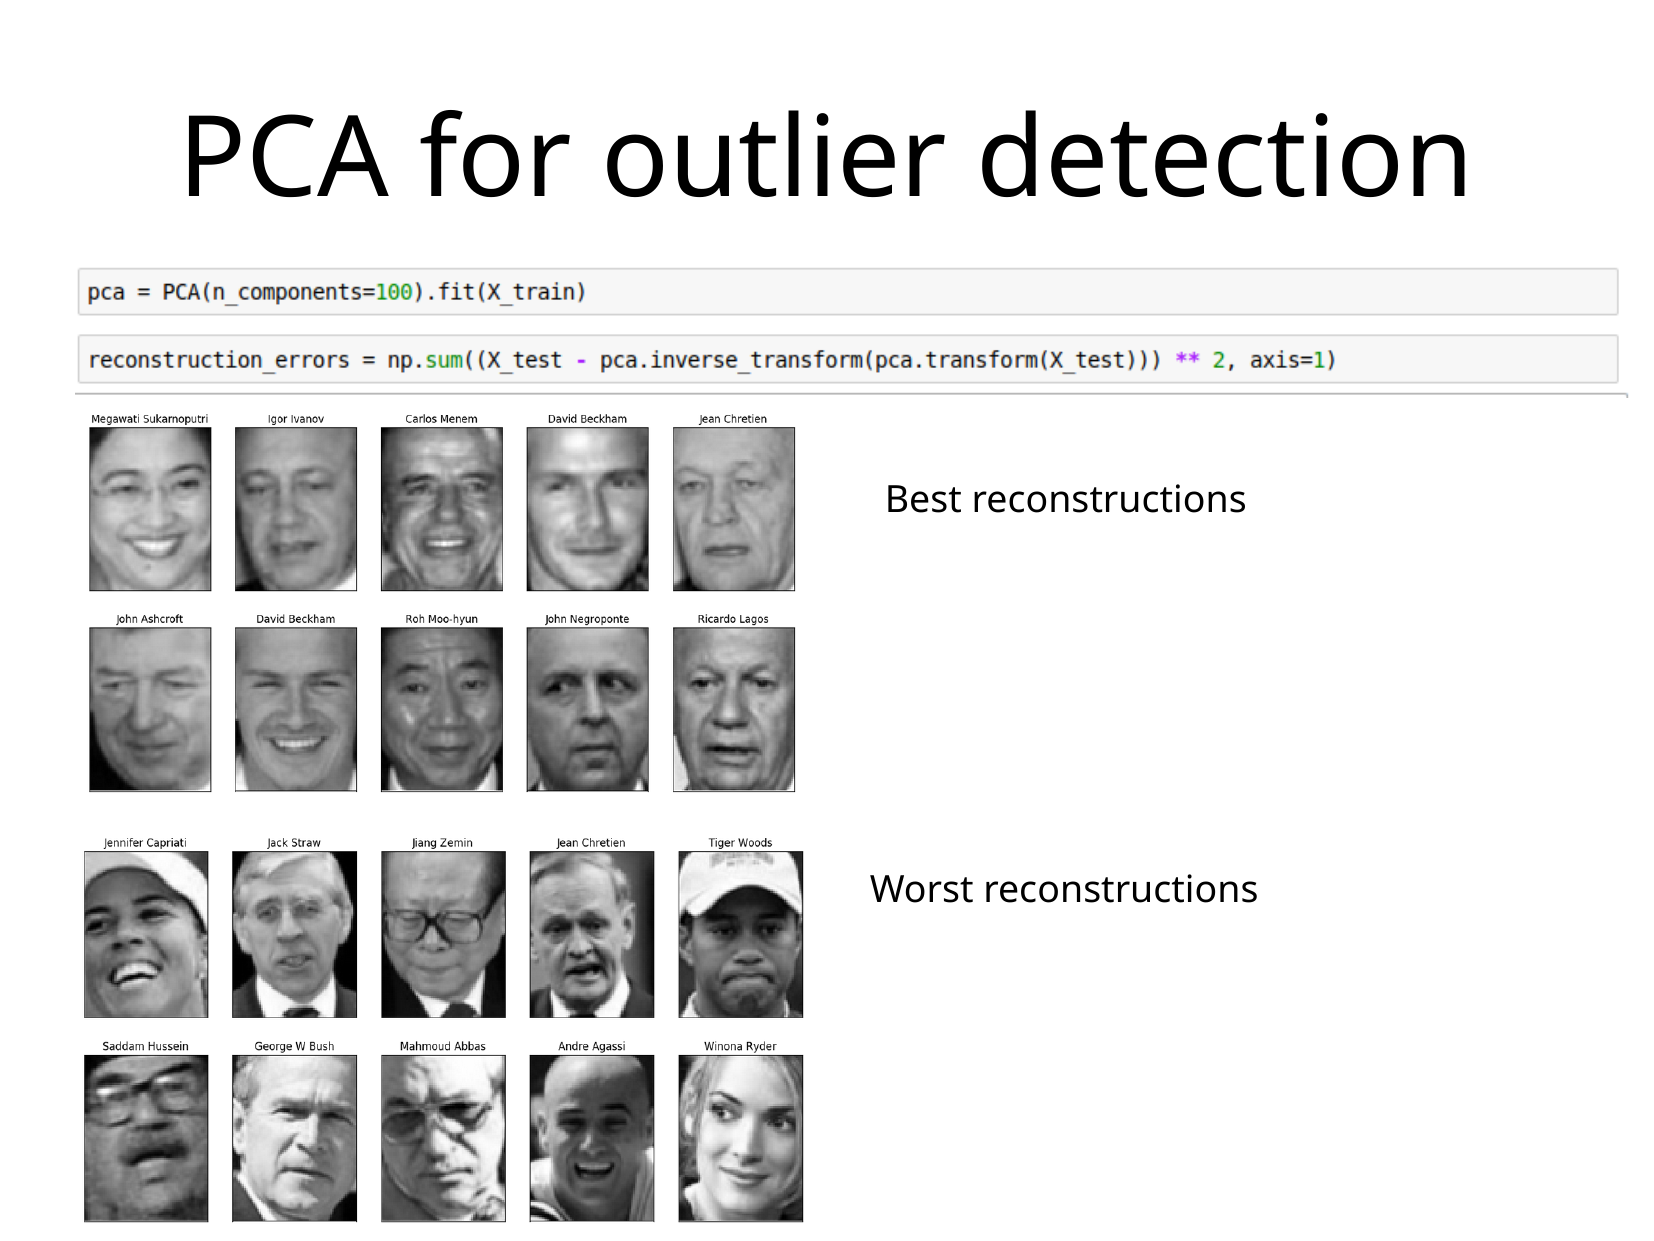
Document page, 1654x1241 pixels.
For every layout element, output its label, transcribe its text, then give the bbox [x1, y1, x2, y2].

title PCA for outlier detection [82, 49, 1571, 254]
picture [82, 404, 804, 796]
picture [75, 829, 820, 1231]
text_box Best reconstructions [870, 465, 1396, 518]
text_box Worst reconstructions [855, 855, 1321, 908]
picture [75, 254, 1633, 398]
